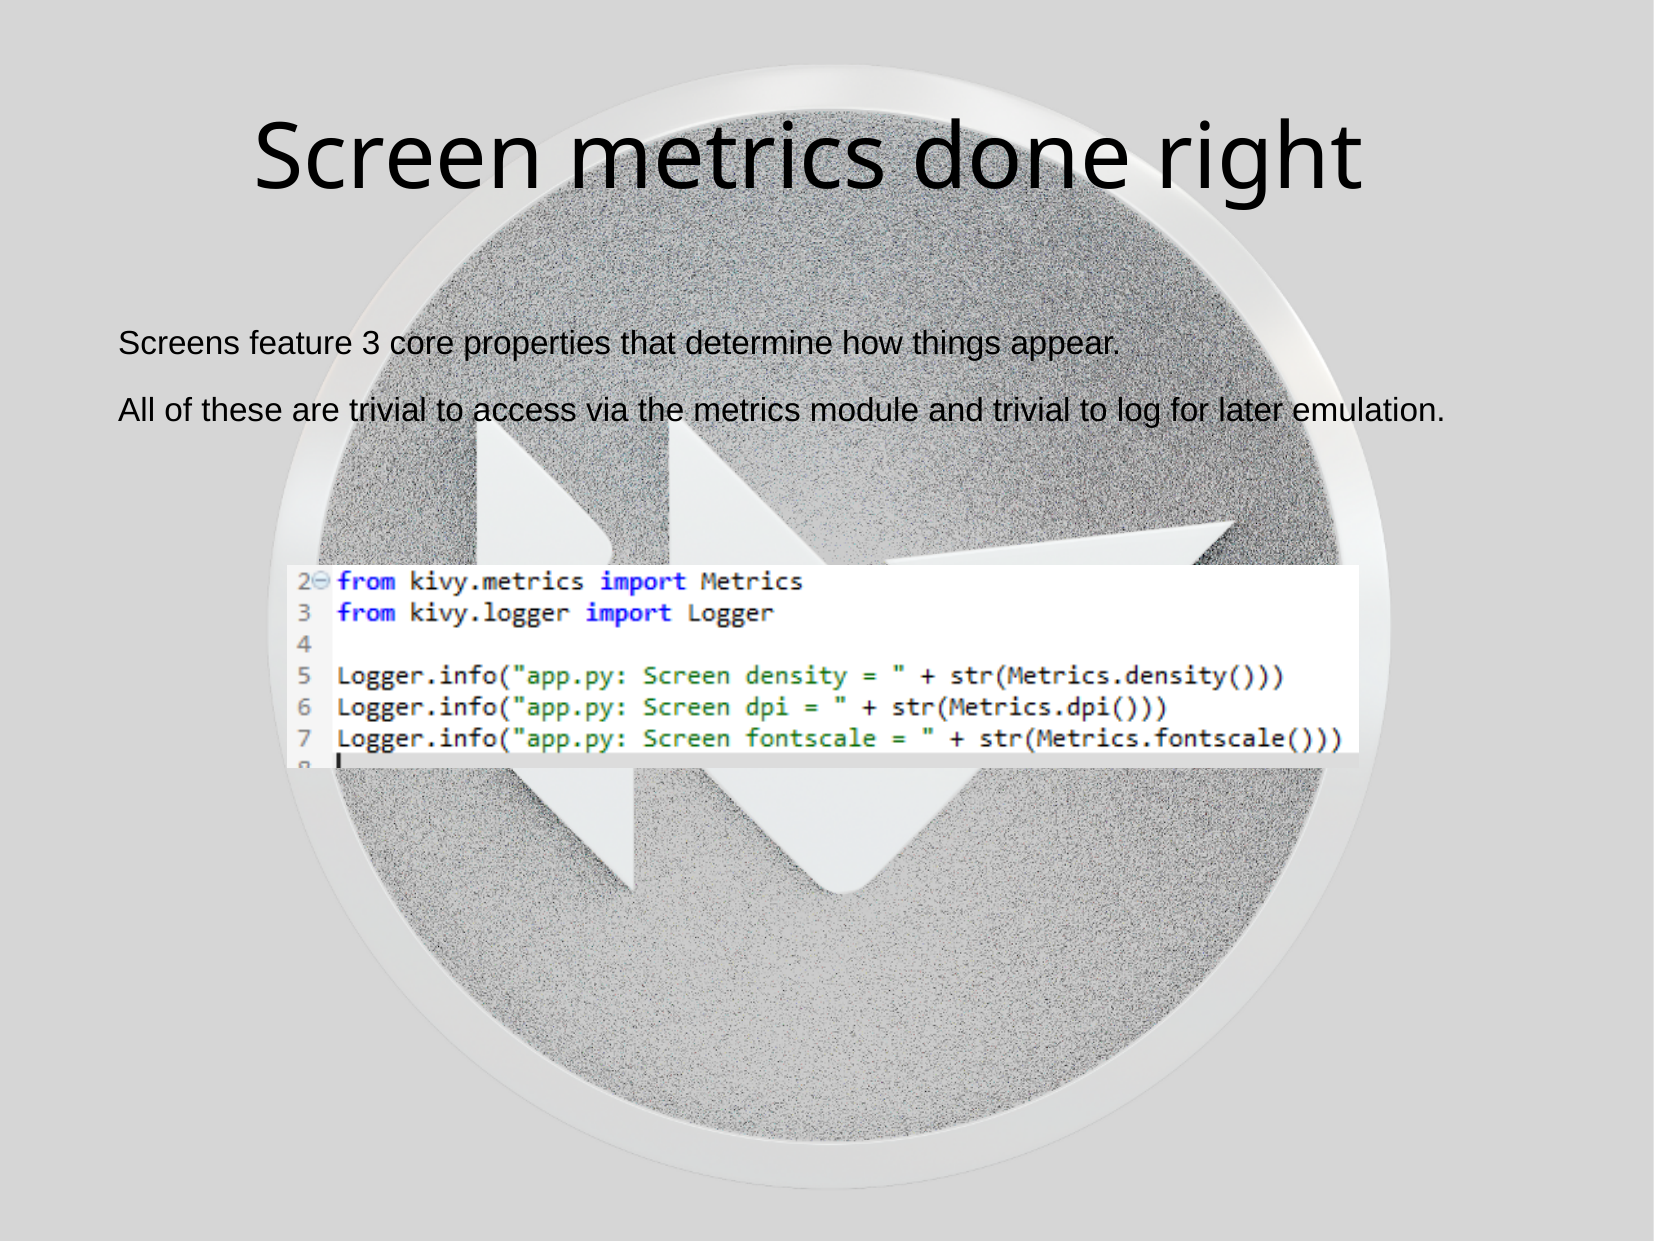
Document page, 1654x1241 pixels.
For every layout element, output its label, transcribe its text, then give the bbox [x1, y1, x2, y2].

list Screens feature 3 core properties that determine how things appear. All of these are trivial to access via the metrics module and trivial to log for later emulation. [118, 324, 1506, 473]
picture [0, 0, 1654, 1241]
title Screen metrics done right [82, 49, 1536, 257]
